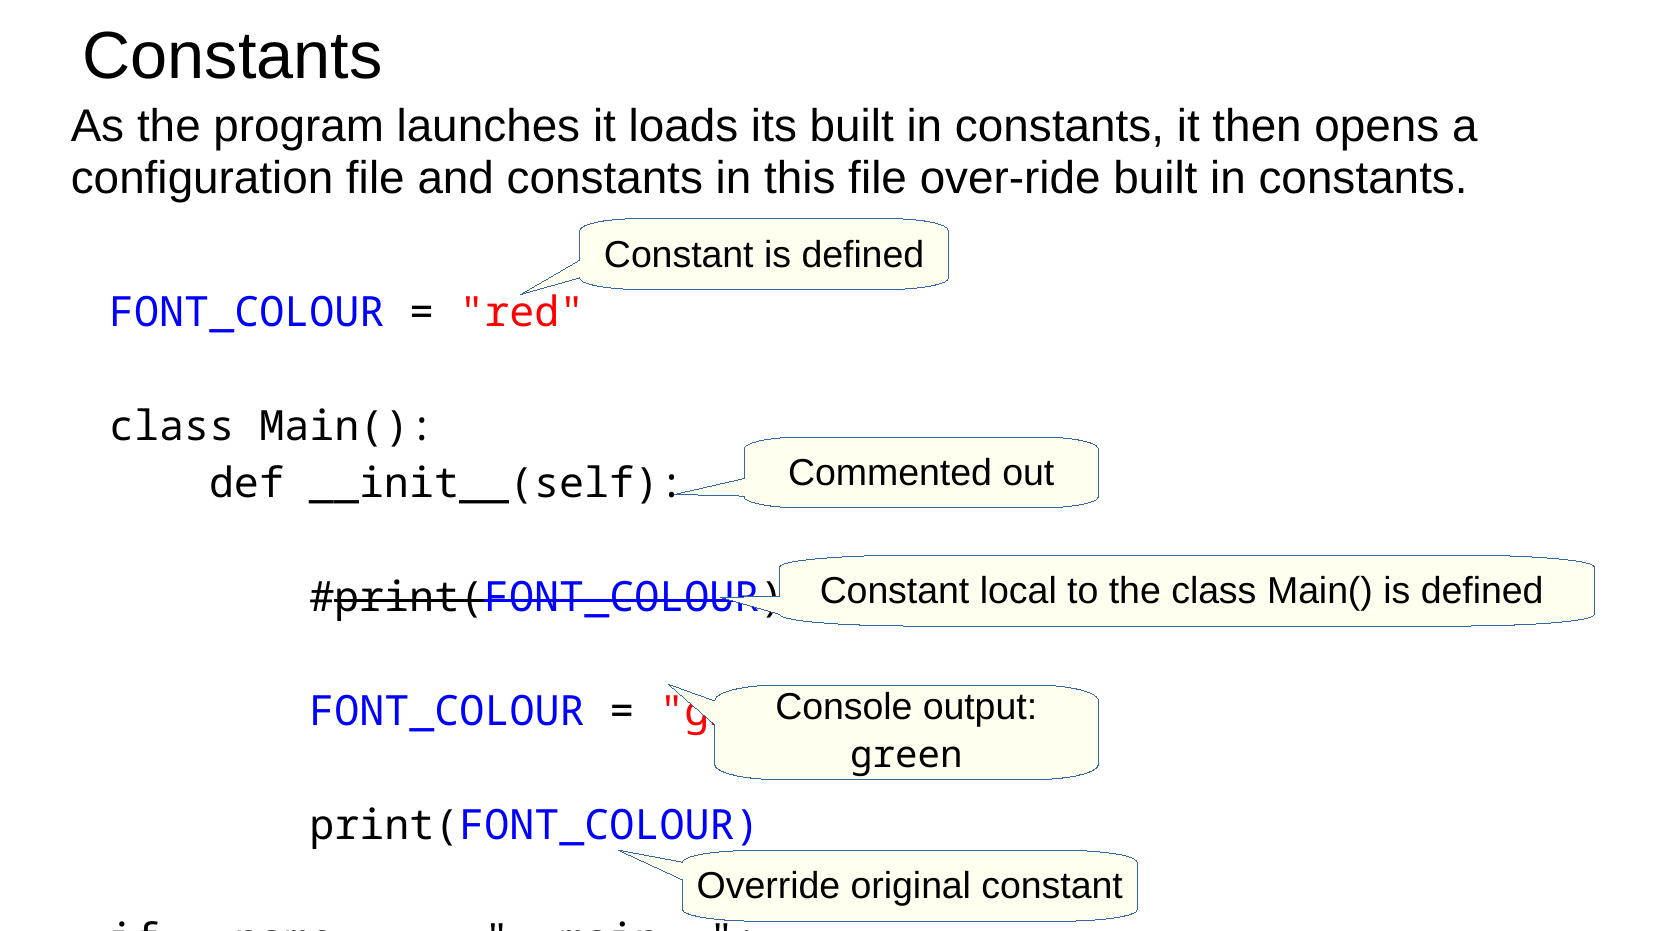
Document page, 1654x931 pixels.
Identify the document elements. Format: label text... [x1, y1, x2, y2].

text_box Console output: green [668, 684, 1099, 780]
text_box Override original constant [618, 850, 1138, 922]
text_box FONT_COLOUR = "red" class Main(): def __init__(self): #print(FONT_COLOUR) FONT_COLOUR = "green" print(FONT_COLOUR) if __name__ == "__main__": FONT_COLOUR = "blue" Main() [94, 274, 898, 916]
text_box As the program launches it loads its built in constants, it then opens a configuration file and constants in this file over-ride built in constants. [70, 100, 1559, 357]
text_box Commented out [674, 437, 1099, 508]
text_box Constant local to the class Main() is defined [720, 555, 1595, 627]
title Constants [82, 10, 1571, 101]
text_box Constant is defined [520, 218, 949, 295]
